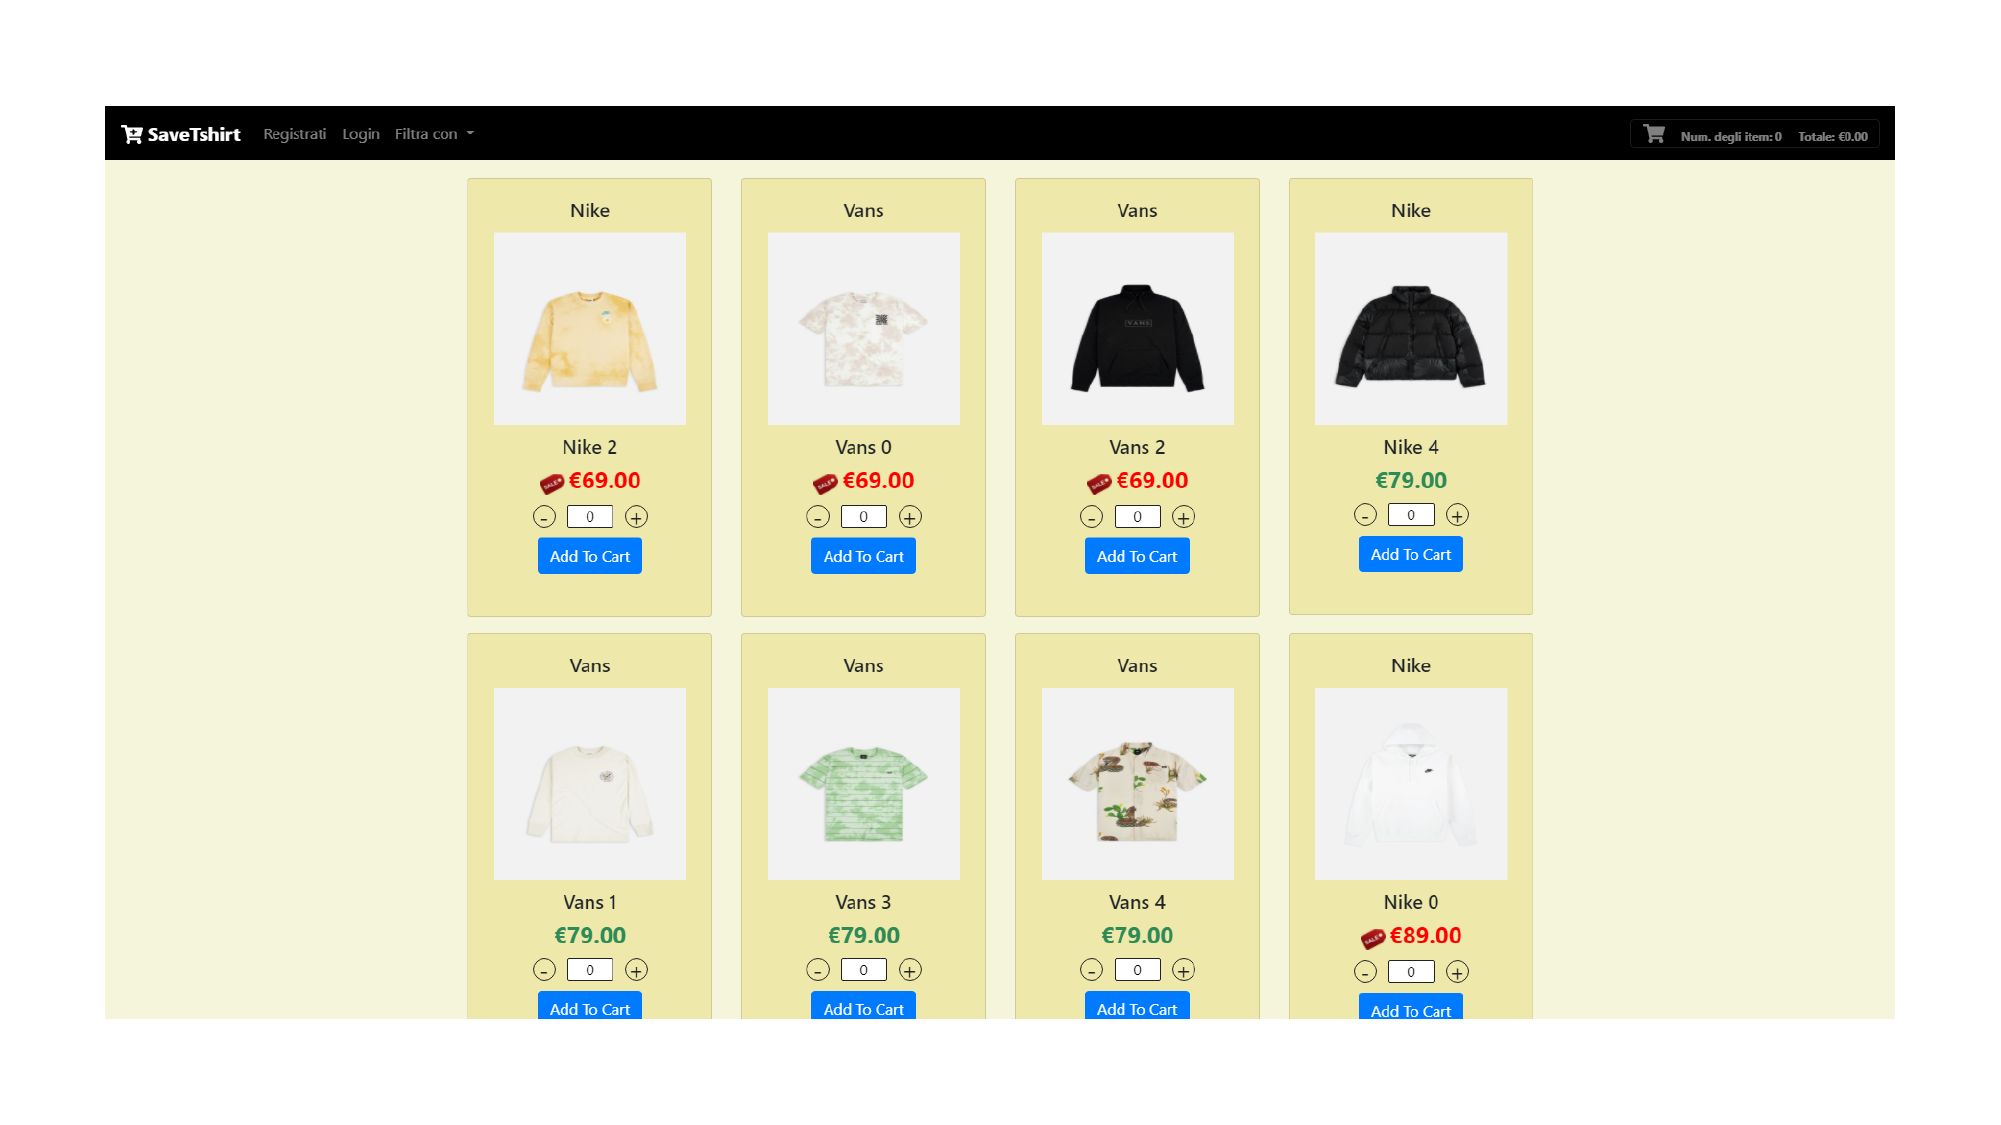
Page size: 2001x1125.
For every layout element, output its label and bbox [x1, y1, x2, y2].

picture [105, 106, 1895, 1019]
